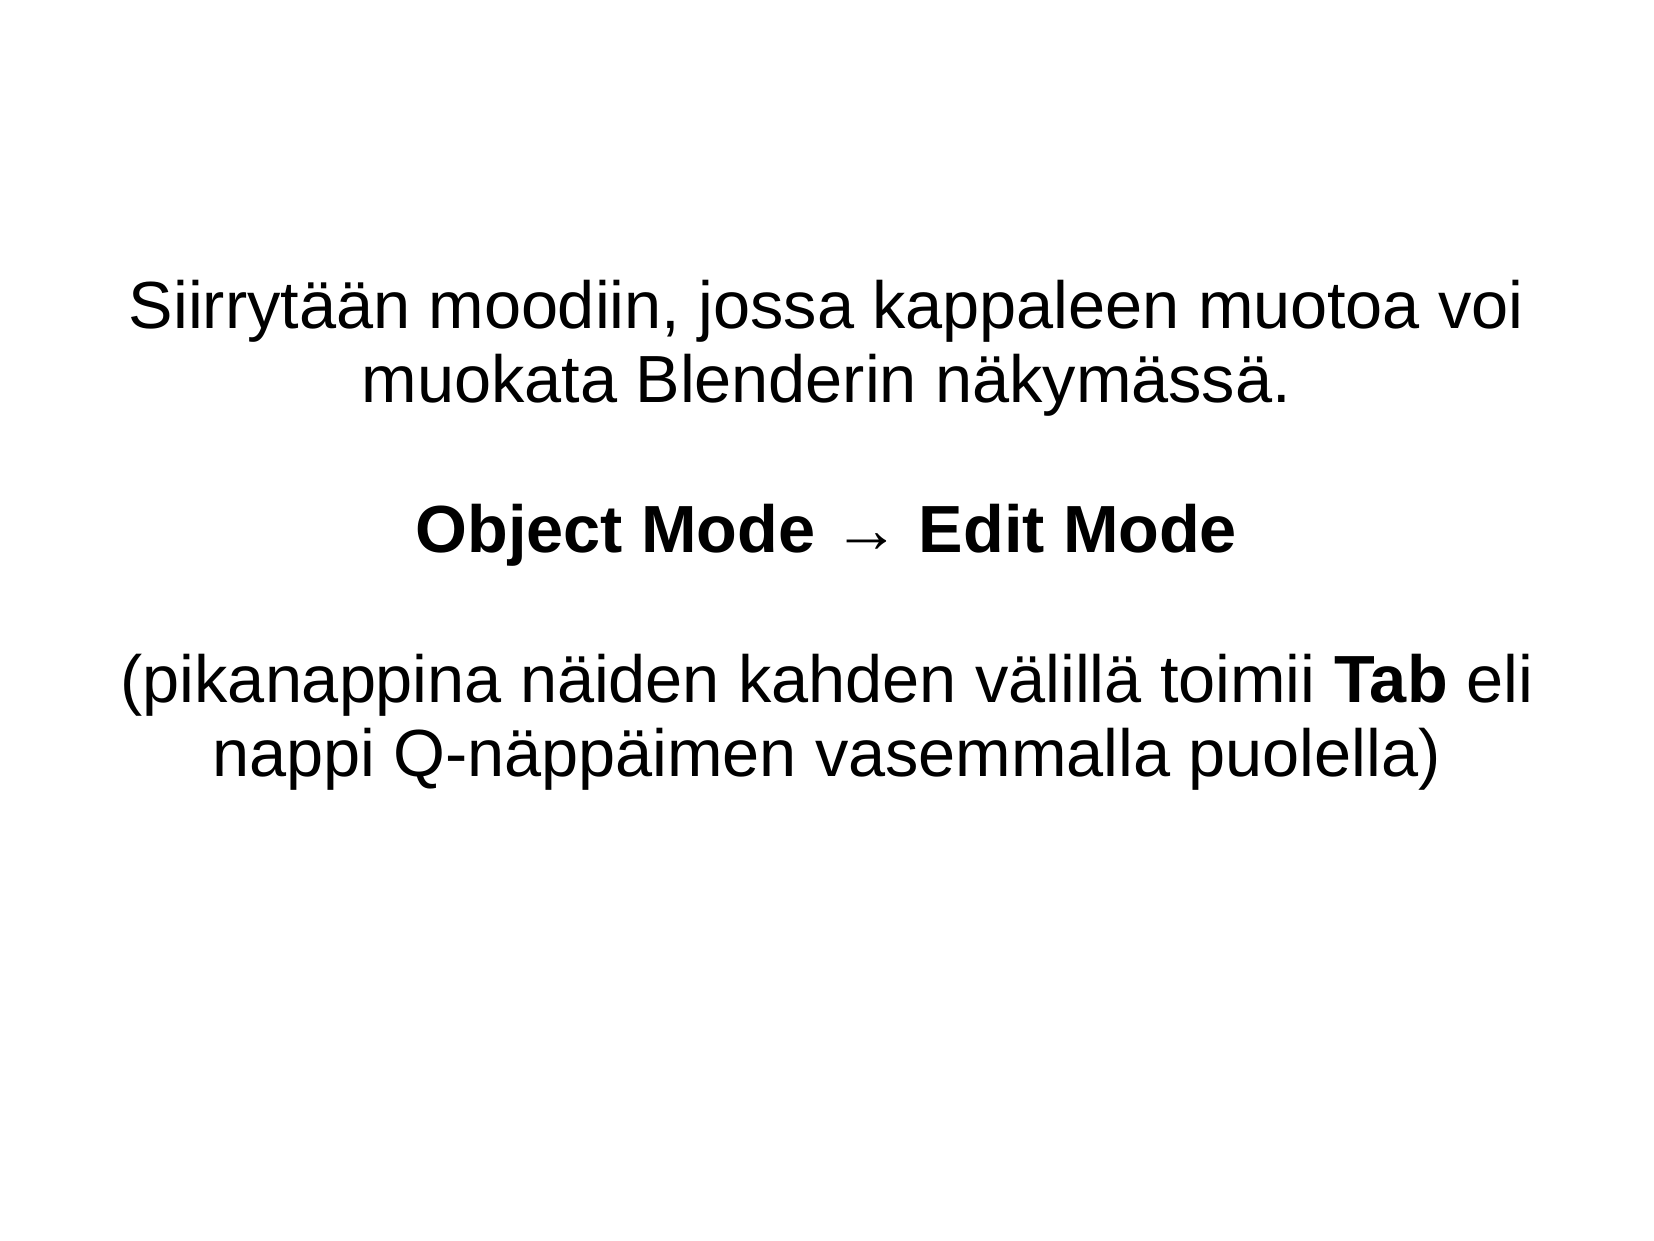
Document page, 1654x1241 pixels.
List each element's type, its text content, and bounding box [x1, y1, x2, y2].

subtitle Siirrytään moodiin, jossa kappaleen muotoa voi muokata Blenderin näkymässä. Object Mode → Edit Mode (pikanappina näiden kahden välillä toimii Tab eli nappi Q-näppäimen vasemmalla puolella) [82, 49, 1571, 1010]
